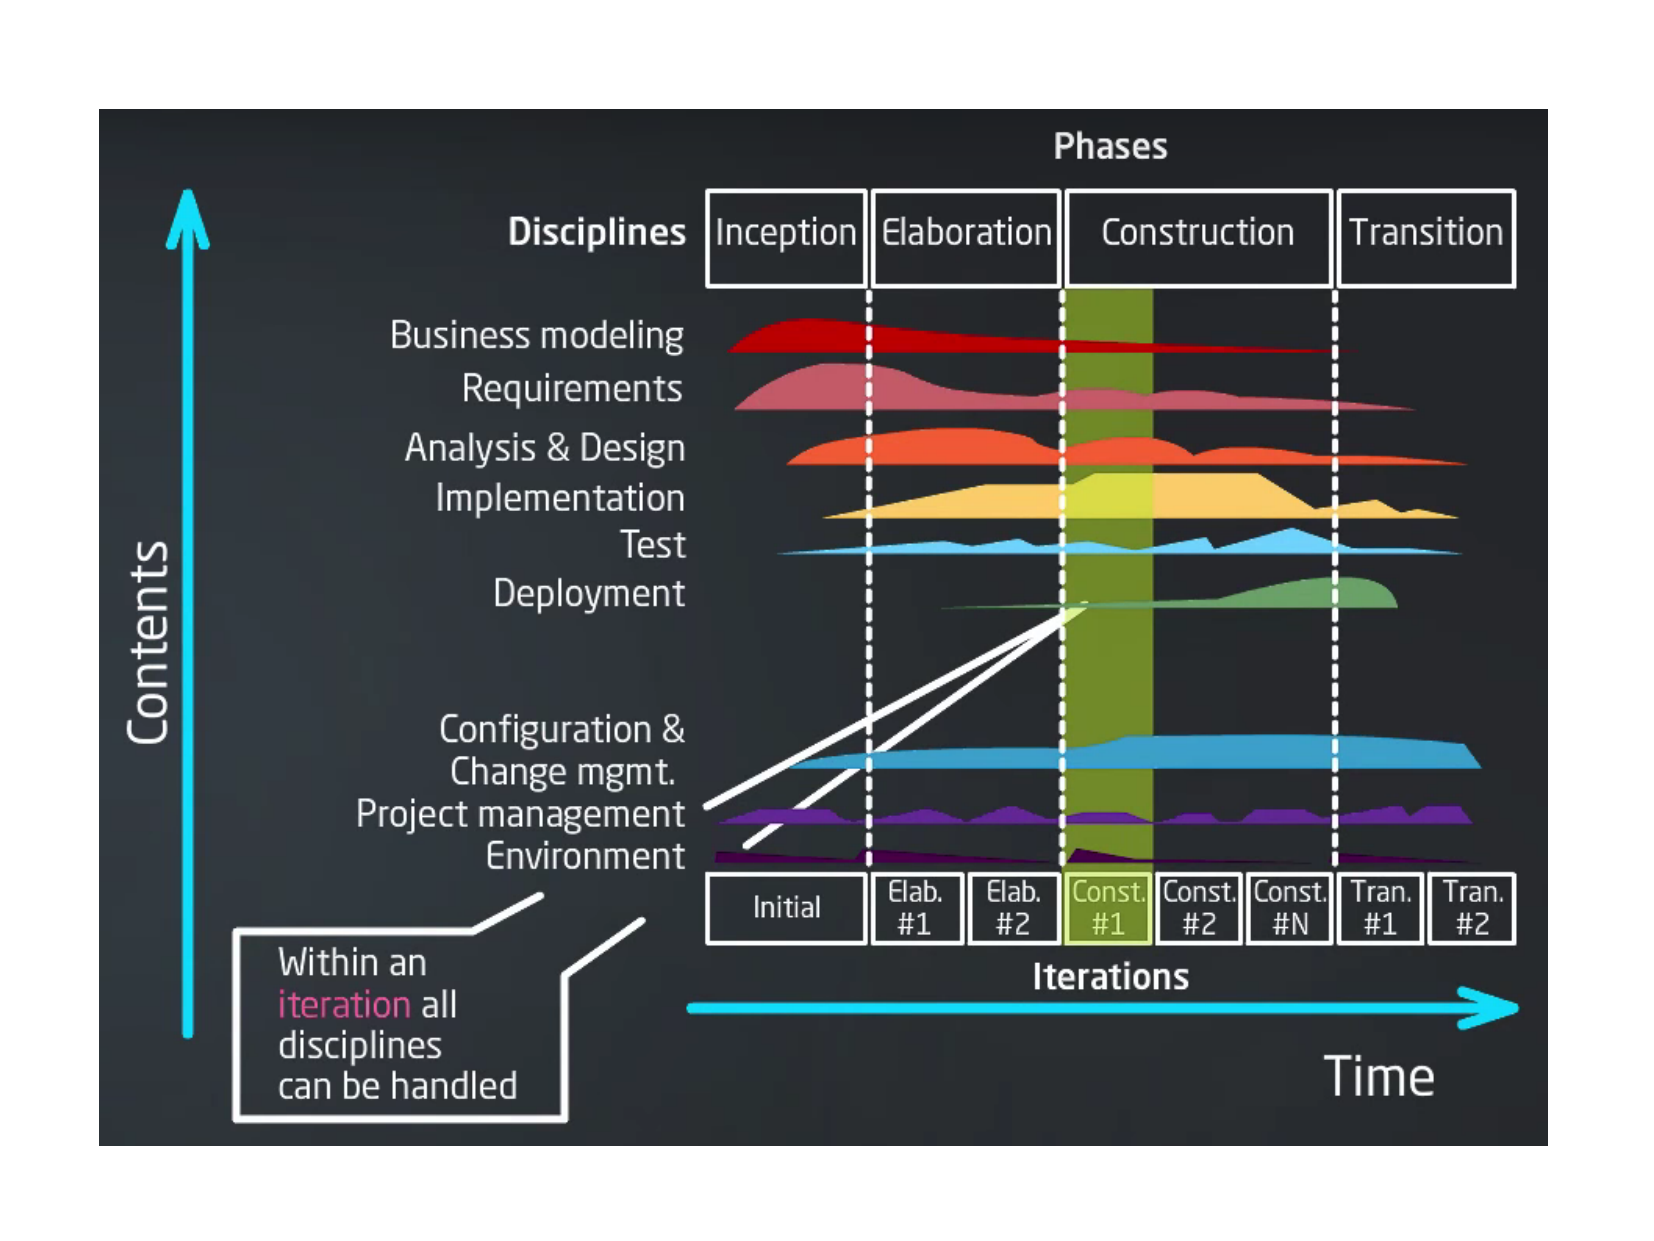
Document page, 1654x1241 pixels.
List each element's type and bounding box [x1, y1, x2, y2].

picture [99, 109, 1548, 1146]
